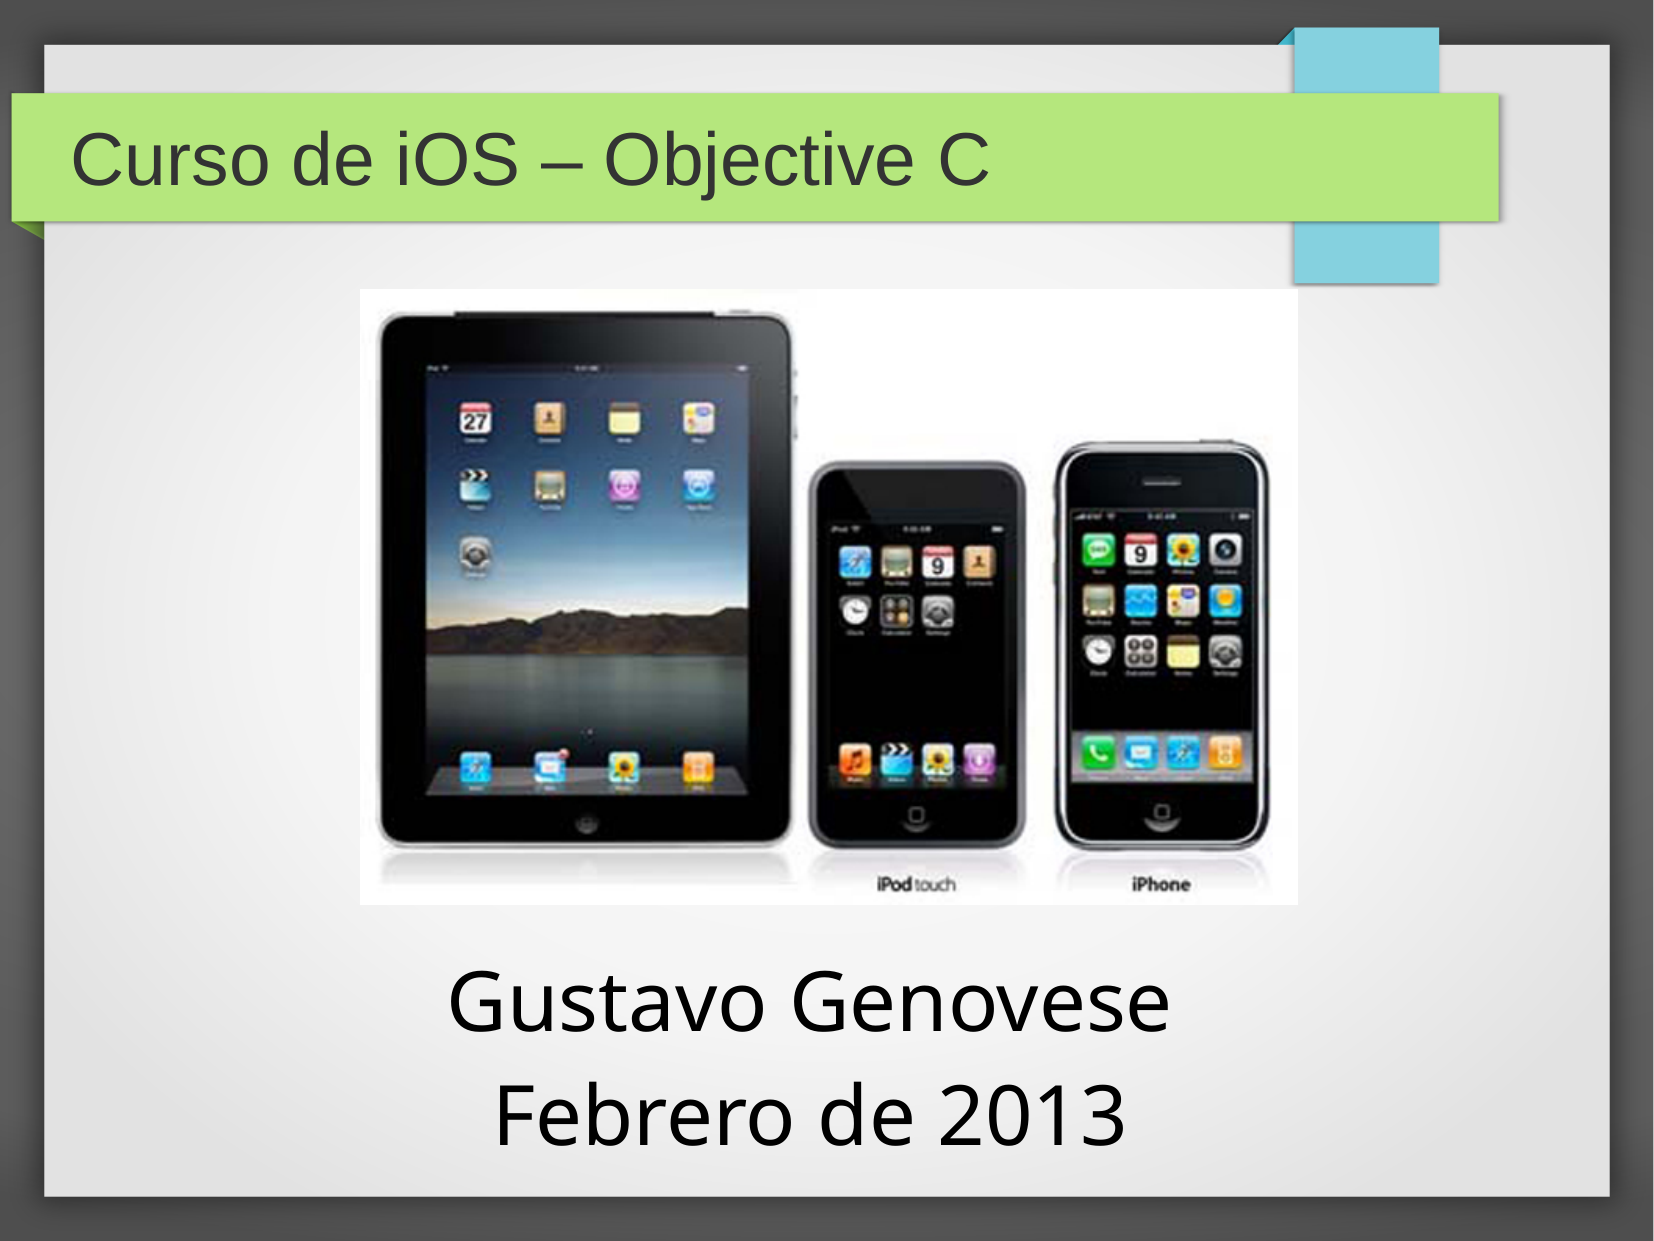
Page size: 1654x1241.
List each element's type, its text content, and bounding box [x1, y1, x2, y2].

title Curso de iOS – Objective C [70, 106, 1229, 213]
picture [0, 0, 1654, 1241]
subtitle Gustavo Genovese Febrero de 2013 [82, 305, 1538, 1101]
